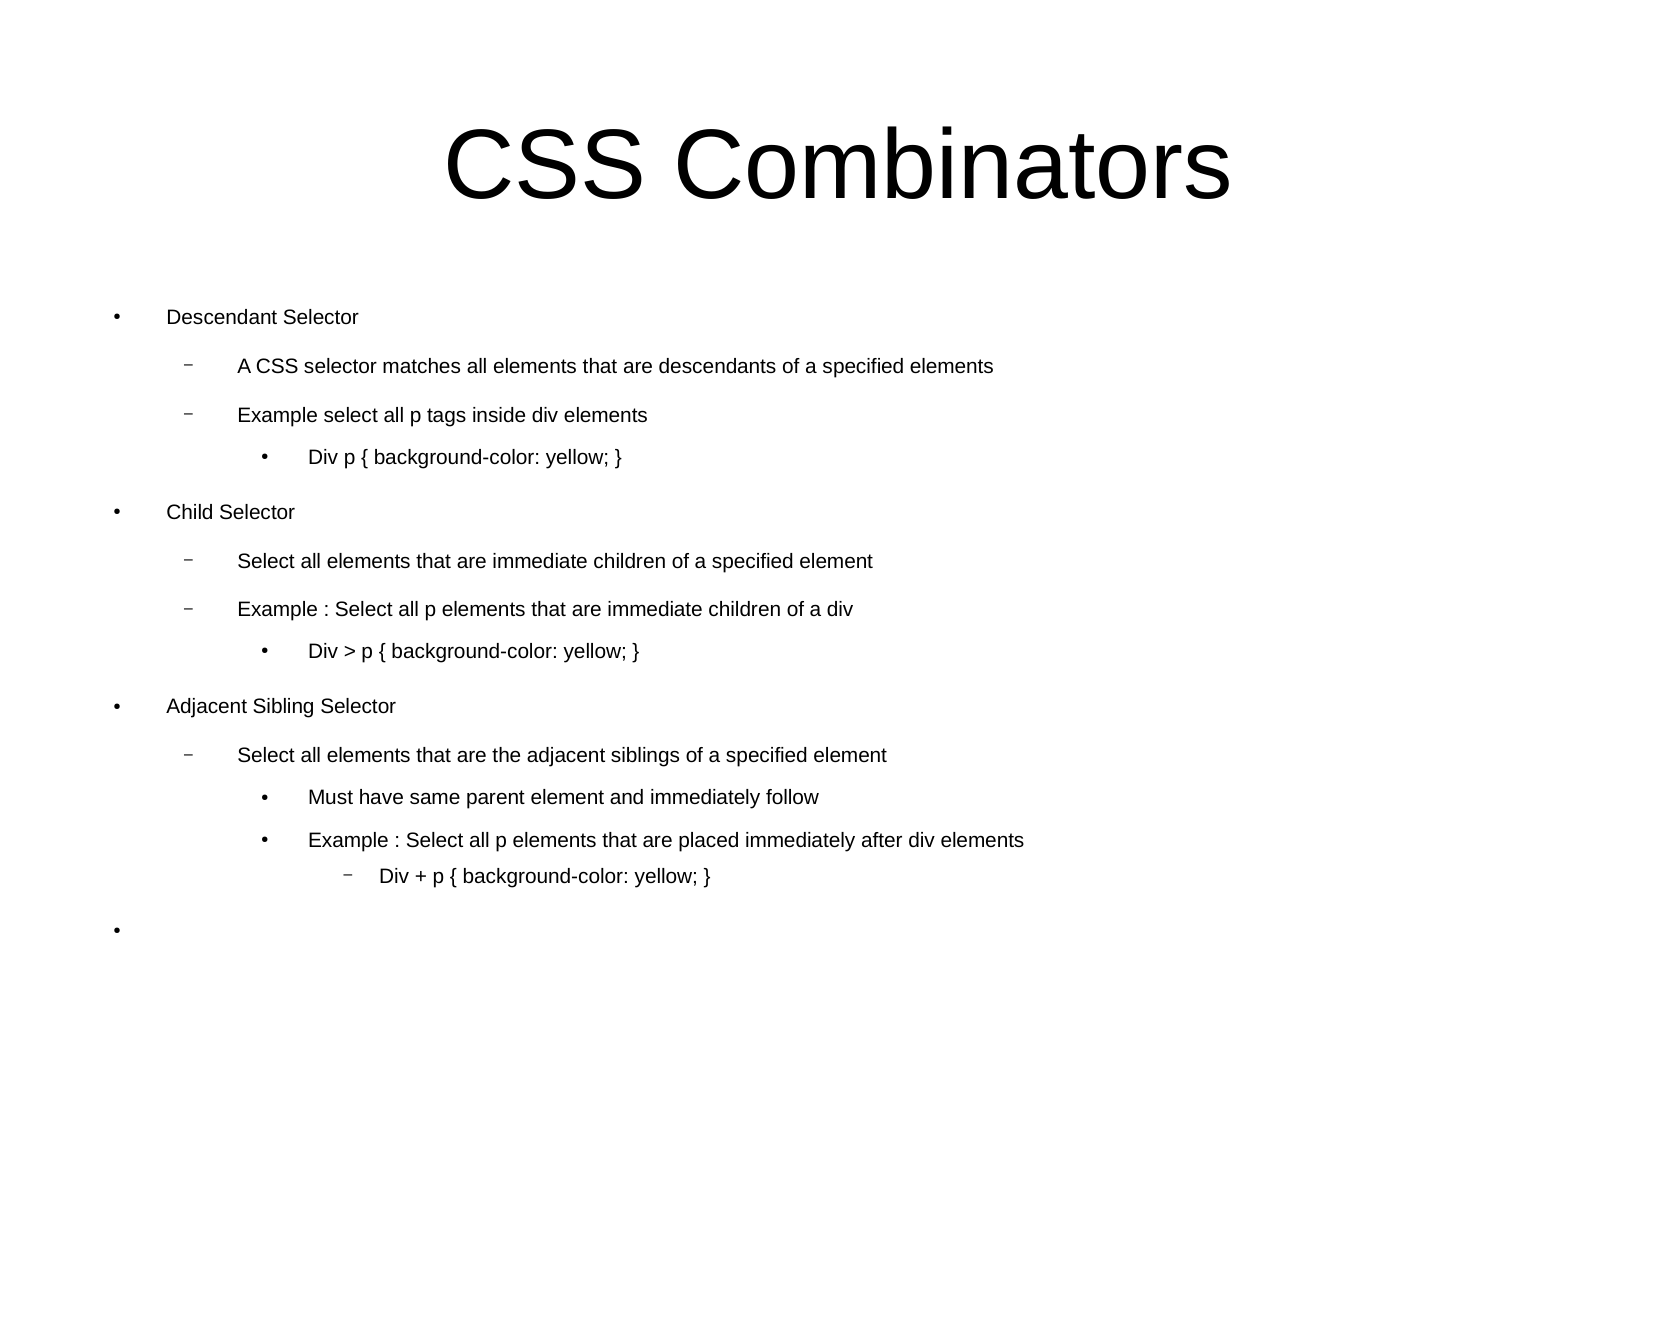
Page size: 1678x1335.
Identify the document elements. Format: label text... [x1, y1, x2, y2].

list Descendant Selector A CSS selector matches all elements that are descendants of a specified elements Example select all p tags inside div elements Div p { background-color: yellow; } Child Selector Select all elements that are immediate children of a specified element Example : Select all p elements that are immediate children of a div Div > p { background-color: yellow; } Adjacent Sibling Selector Select all elements that are the adjacent siblings of a specified element Must have same parent element and immediately follow Example : Select all p elements that are placed immediately after div elements Div + p { background-color: yellow; } [95, 305, 1606, 1321]
title CSS Combinators [83, 53, 1594, 276]
